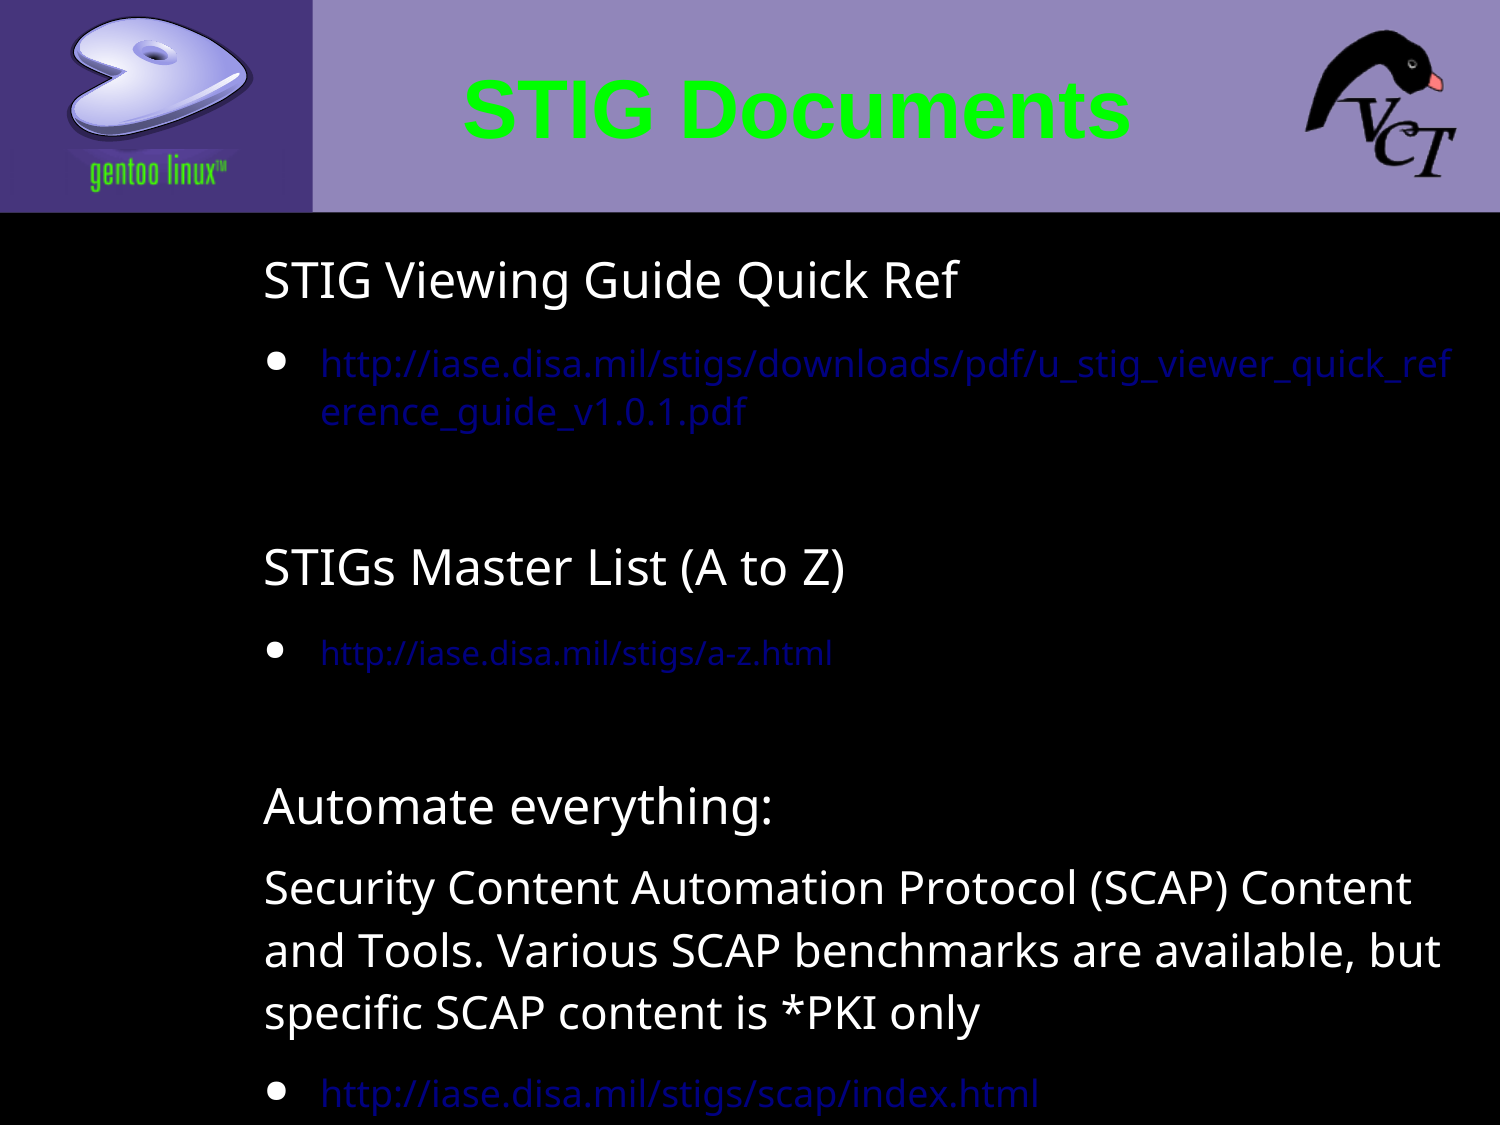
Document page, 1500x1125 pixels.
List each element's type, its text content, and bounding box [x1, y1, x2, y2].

picture [0, 149, 300, 195]
title STIG Documents [324, 12, 1271, 201]
picture [1292, 21, 1471, 189]
list STIG Viewing Guide Quick Ref http://iase.disa.mil/stigs/downloads/pdf/u_stig_viewer_quick_reference_guide_v1.0.1.pdf STIGs Master List (A to Z) http://iase.disa.mil/stigs/a-z.html Automate everything: Security Content Automation Protocol (SCAP) Content and Tools. Various SCAP benchmarks are available, but specific SCAP content is *PKI only http://iase.disa.mil/stigs/scap/index.html [207, 245, 1465, 1102]
